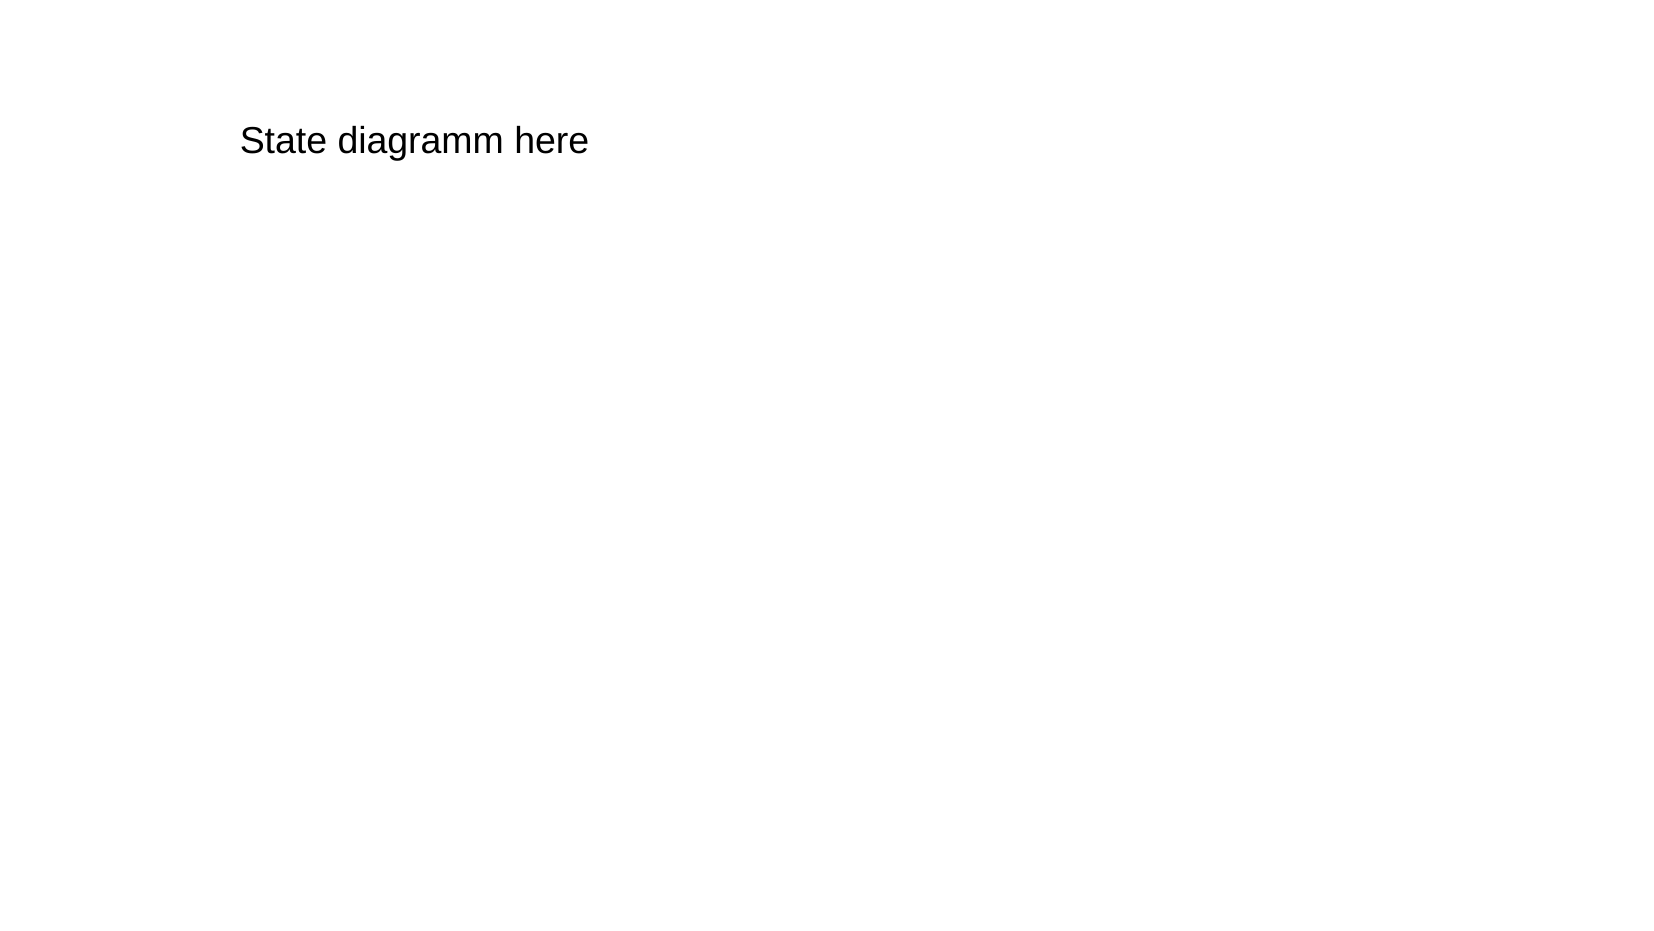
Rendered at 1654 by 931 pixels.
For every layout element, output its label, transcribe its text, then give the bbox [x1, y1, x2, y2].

text_box State diagramm here [225, 112, 638, 422]
